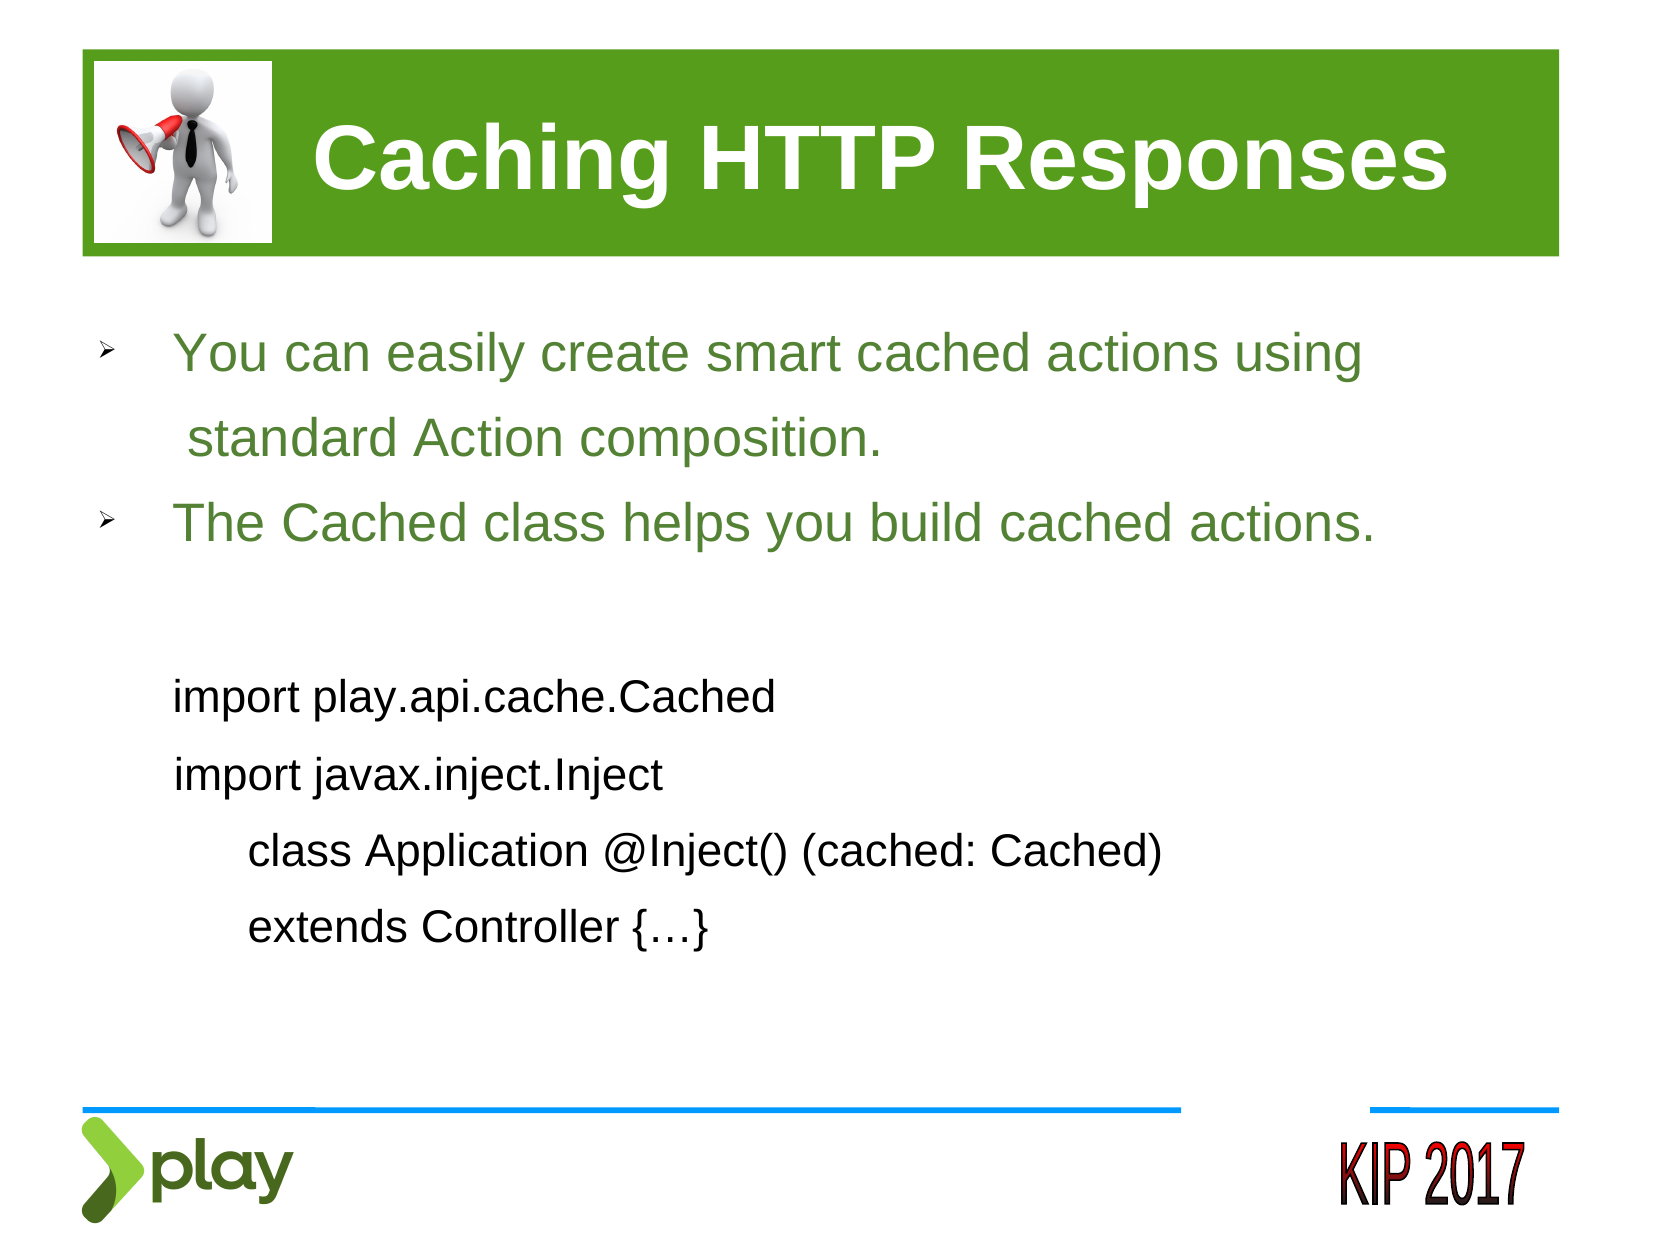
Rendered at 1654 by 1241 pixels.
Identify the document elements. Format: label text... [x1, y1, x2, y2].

picture [68, 1111, 302, 1229]
text_box You can easily create smart cached actions using standard Action composition. The Cached class helps you build cached actions. import play.api.cache.Cached import javax.inject.Inject class Application @Inject() (cached: Cached) extends Controller {…} [82, 299, 1560, 1065]
title Caching HTTP Responses [82, 49, 1560, 257]
picture [94, 61, 272, 243]
